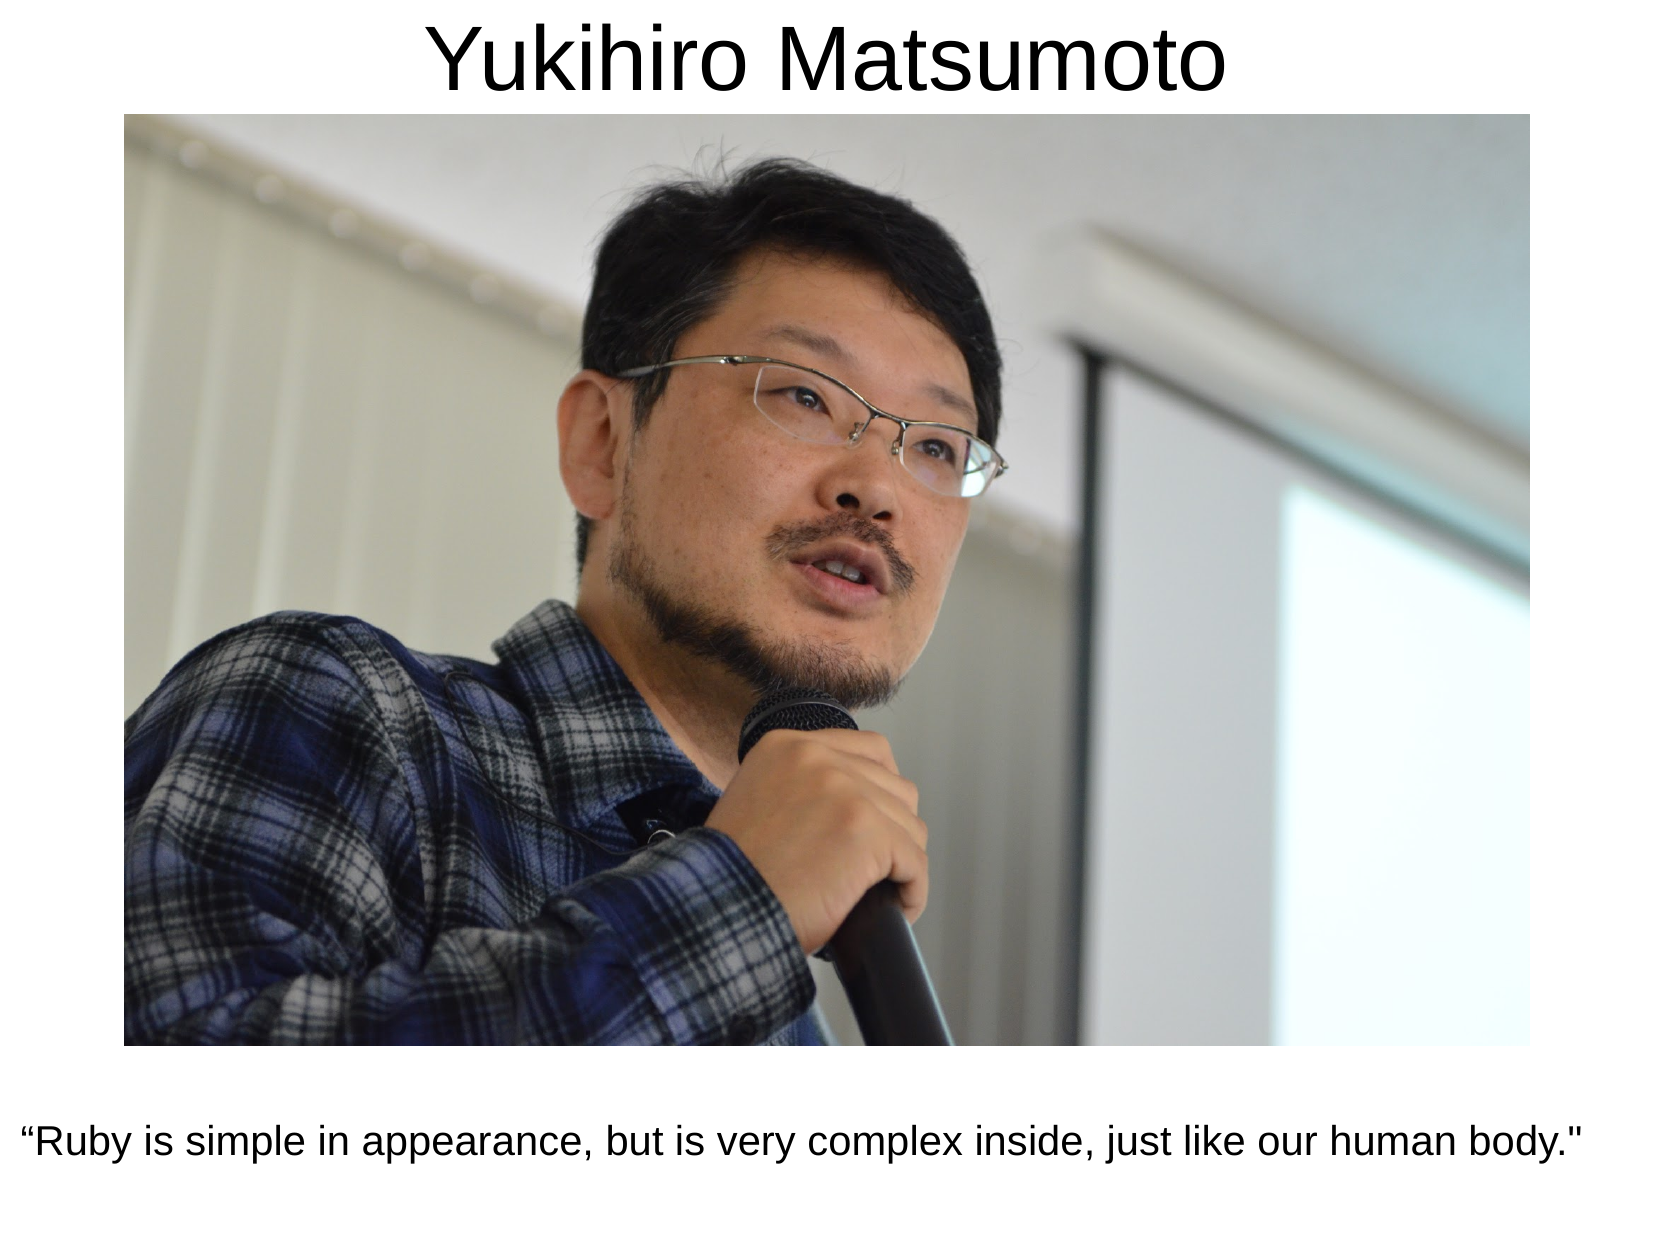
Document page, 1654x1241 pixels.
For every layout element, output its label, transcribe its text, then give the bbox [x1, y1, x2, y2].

text_box “Ruby is simple in appearance, but is very complex inside, just like our human body." [5, 1110, 1630, 1219]
picture [124, 114, 1530, 1046]
title Yukihiro Matsumoto [82, 0, 1571, 162]
